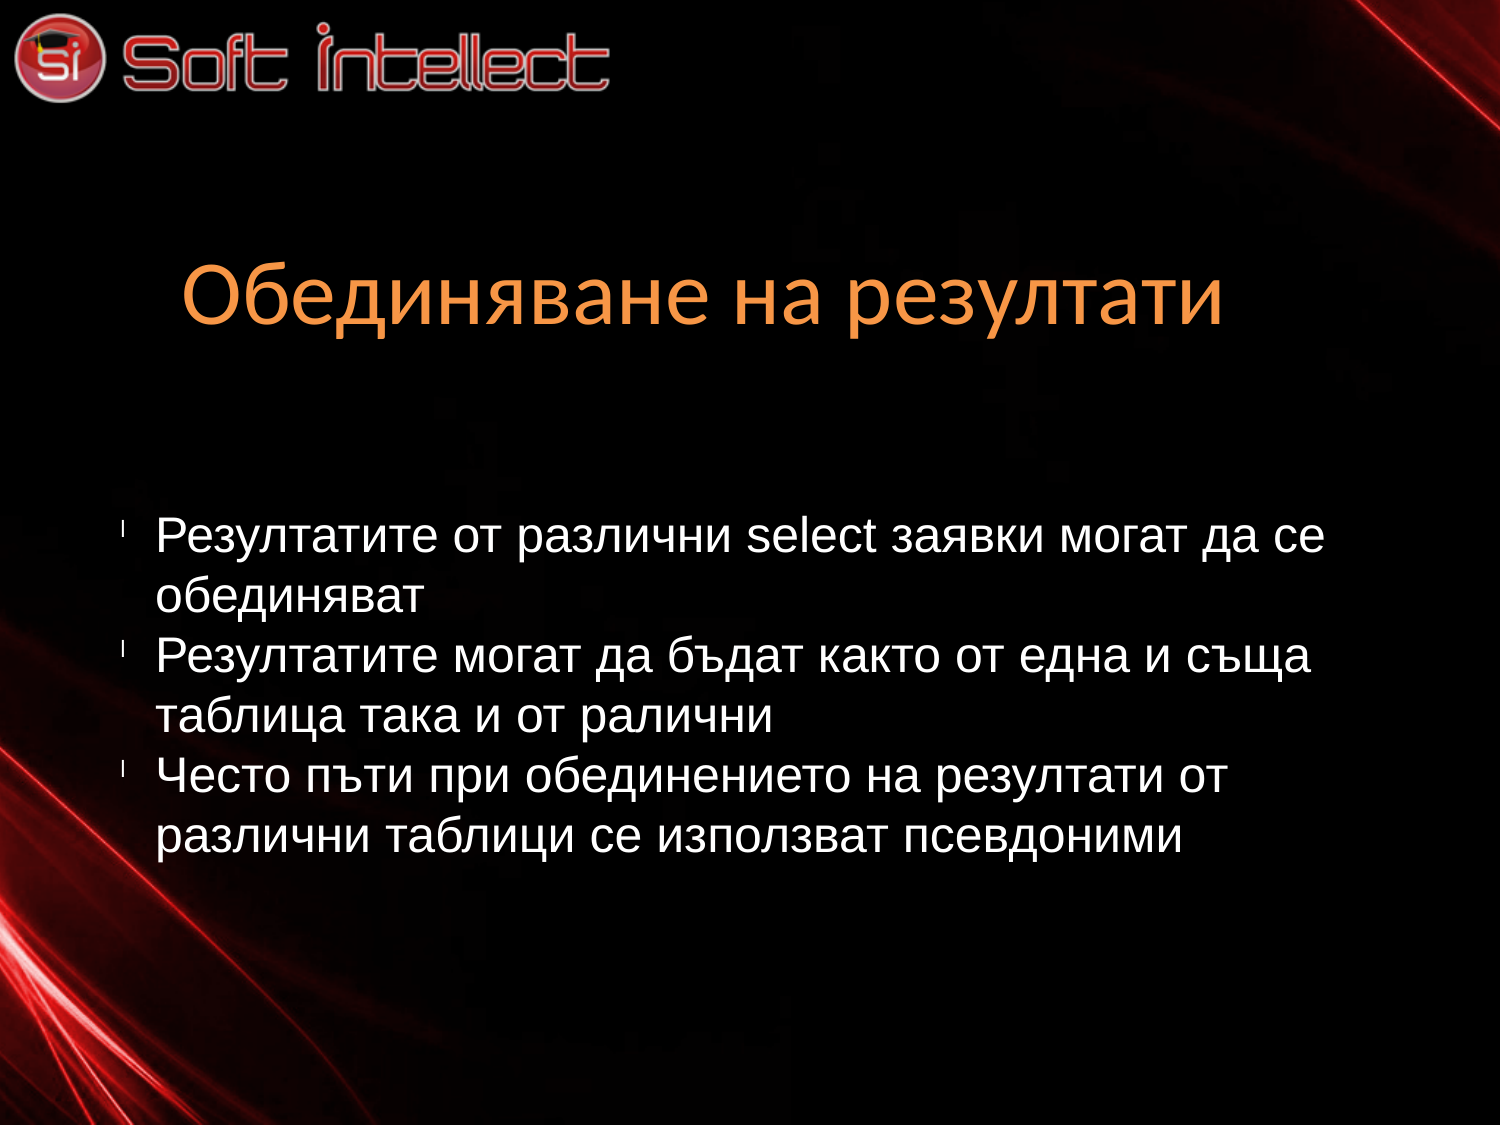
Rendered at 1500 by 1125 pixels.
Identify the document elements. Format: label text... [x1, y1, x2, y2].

text_box Обединяване на резултати [29, 195, 1380, 382]
picture [0, 0, 1500, 1125]
text_box Резултатите от различни select заявки могат да се обединяват Резултатите могат да бъдат както от една и съща таблица така и от ралични Често пъти при обединението на резултати от различни таблици се използват псевдоними [104, 495, 1470, 825]
